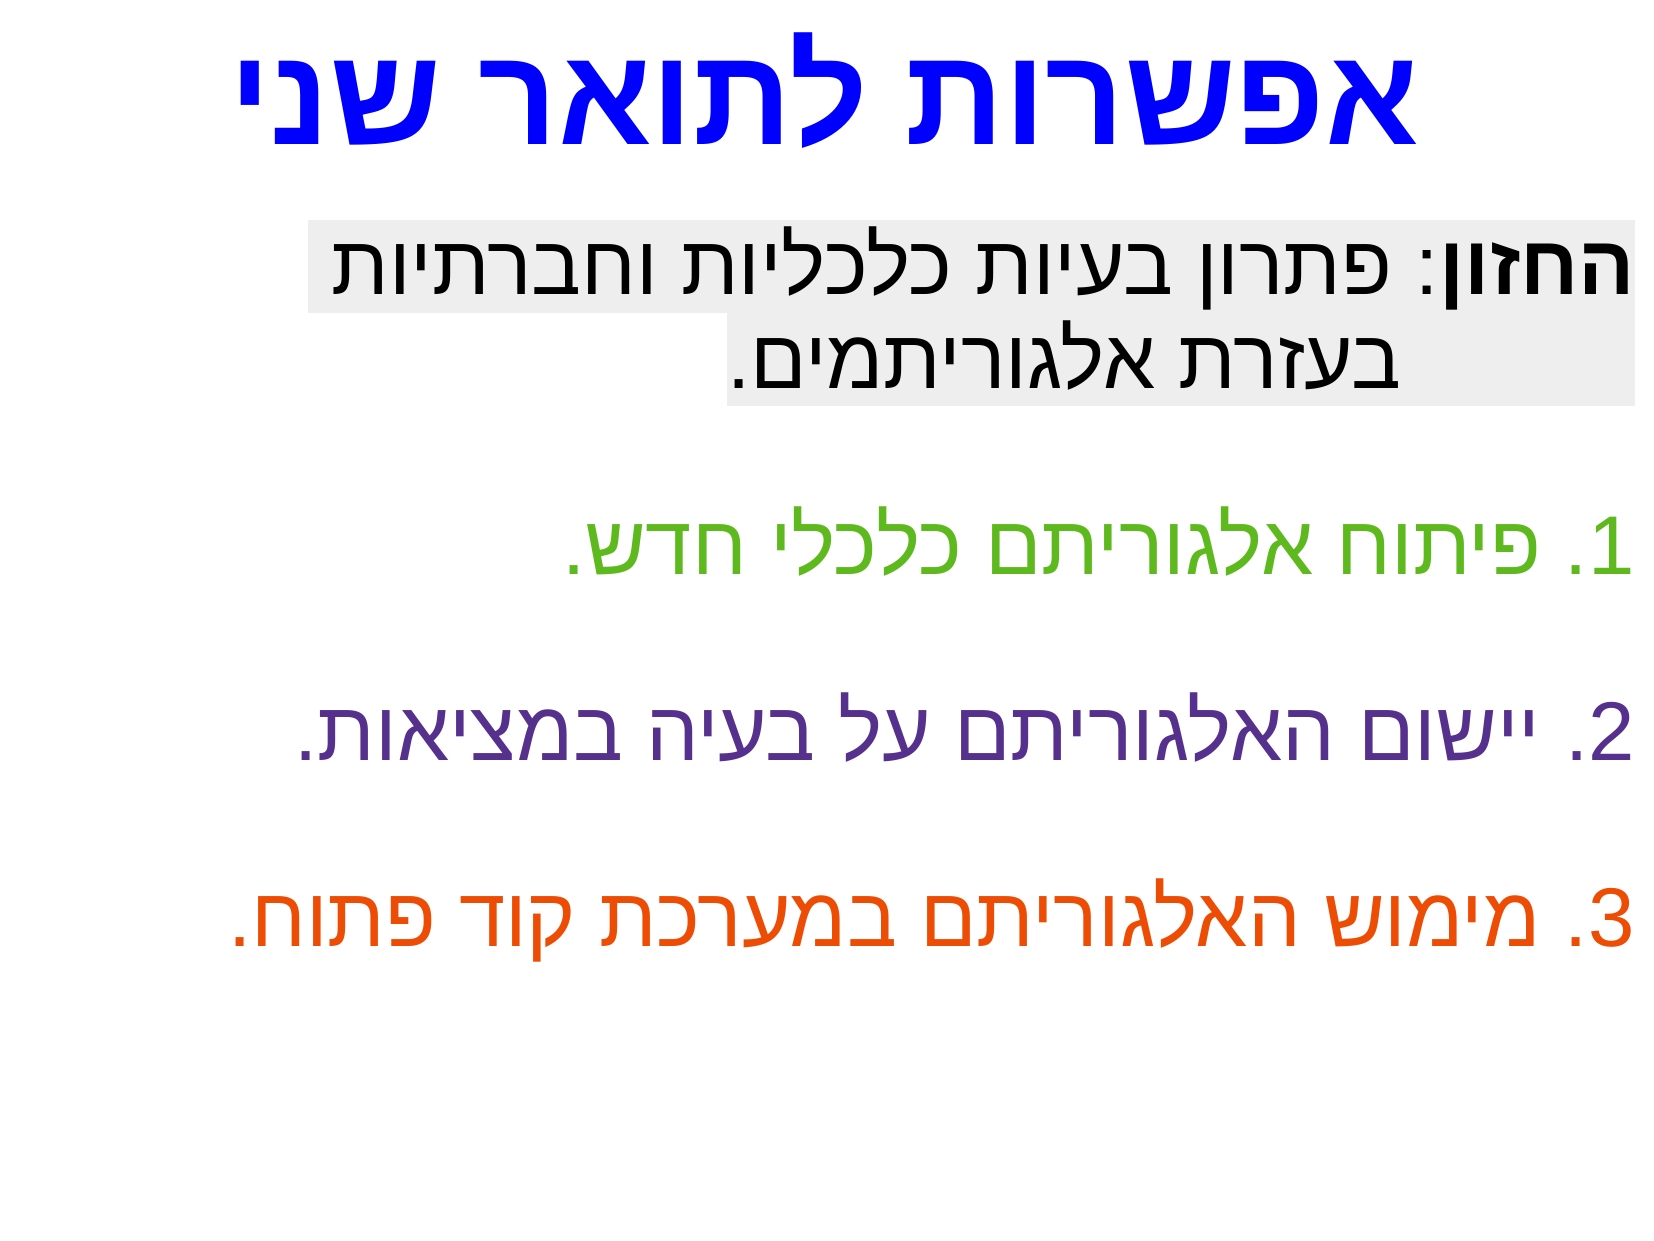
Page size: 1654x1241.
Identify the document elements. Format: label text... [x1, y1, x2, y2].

title אפשרות לתואר שני [30, 15, 1621, 181]
title החזון: פתרון בעיות כלכליות וחברתיות בעזרת אלגוריתמים. 1. פיתוח אלגוריתם כלכלי חדש. 2. יישום האלגוריתם על בעיה במציאות. 3. מימוש האלגוריתם במערכת קוד פתוח. [15, 219, 1636, 1241]
